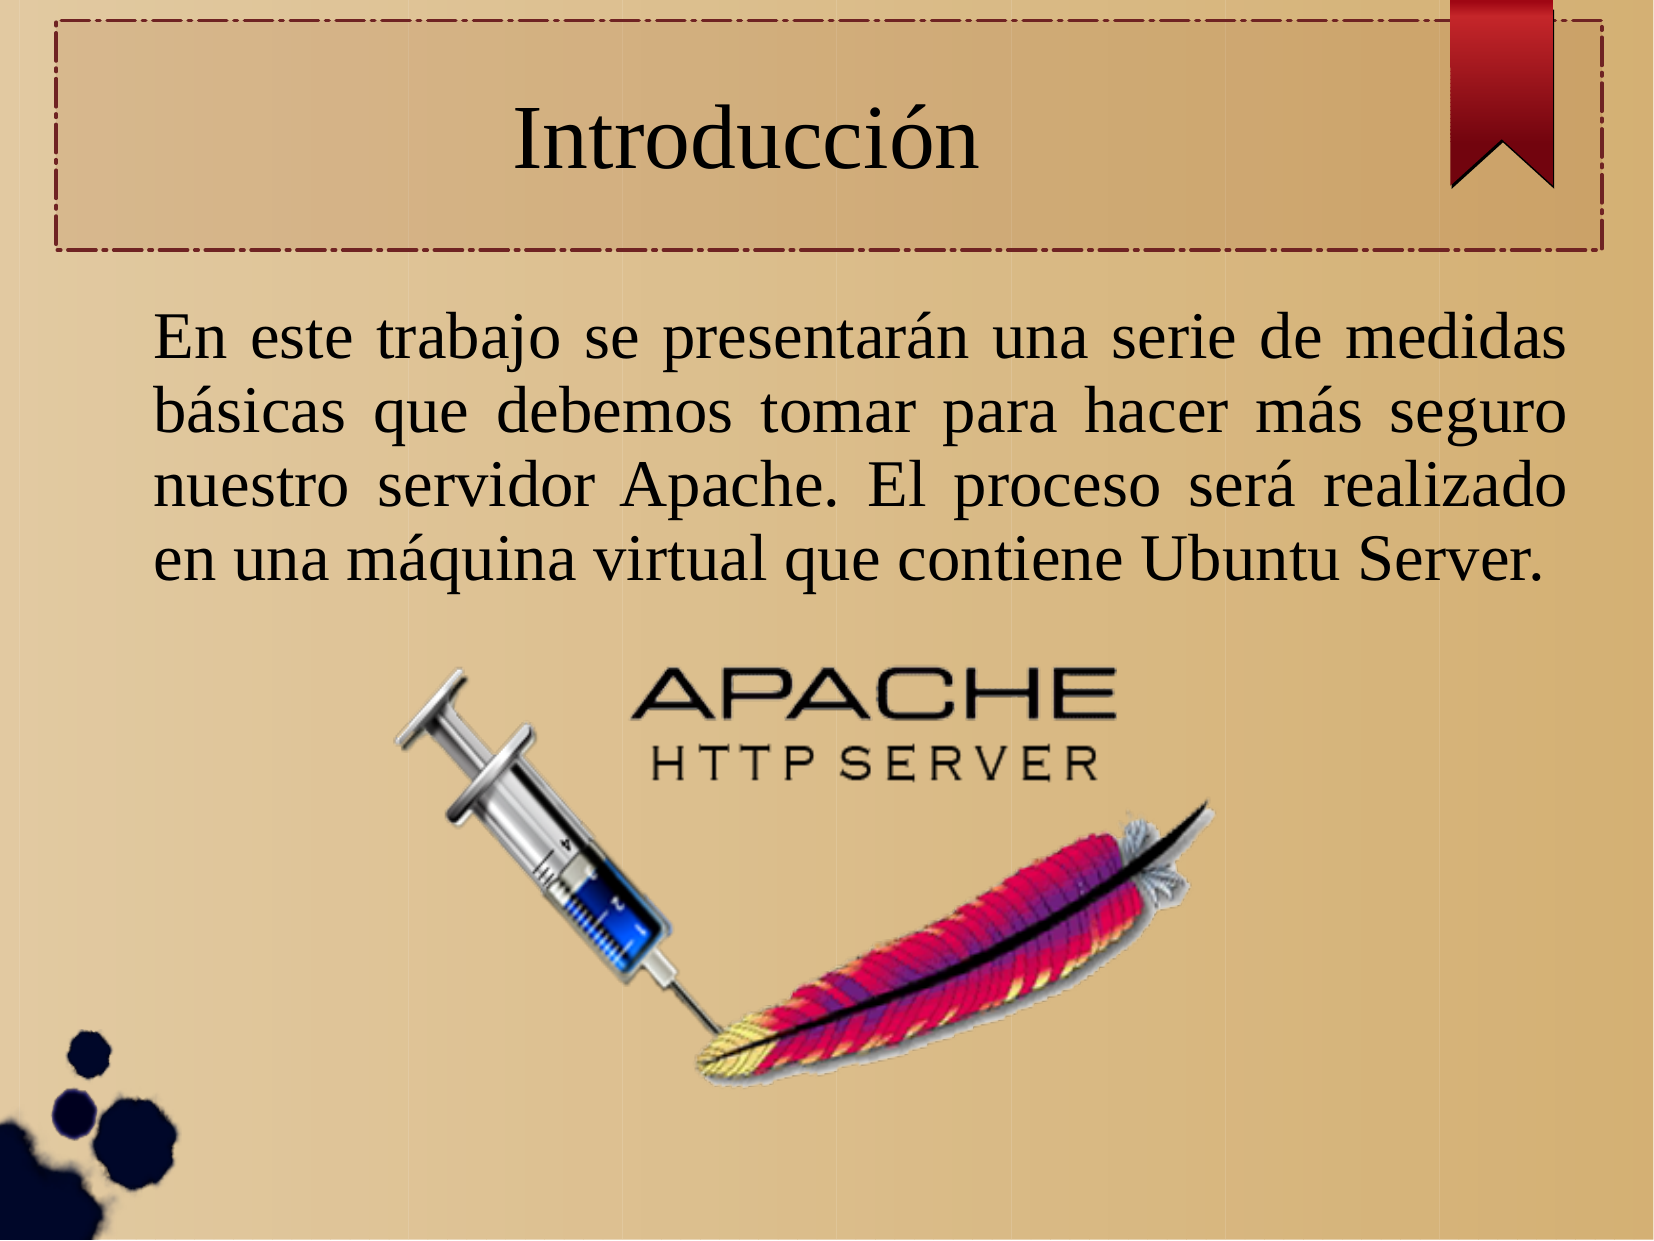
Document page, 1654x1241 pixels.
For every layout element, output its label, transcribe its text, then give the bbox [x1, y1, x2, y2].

picture [377, 587, 1241, 1170]
list En este trabajo se presentarán una serie de medidas básicas que debemos tomar para hacer más seguro nuestro servidor Apache. El proceso será realizado en una máquina virtual que contiene Ubuntu Server. [82, 299, 1571, 1019]
title Introducción [82, 47, 1412, 229]
